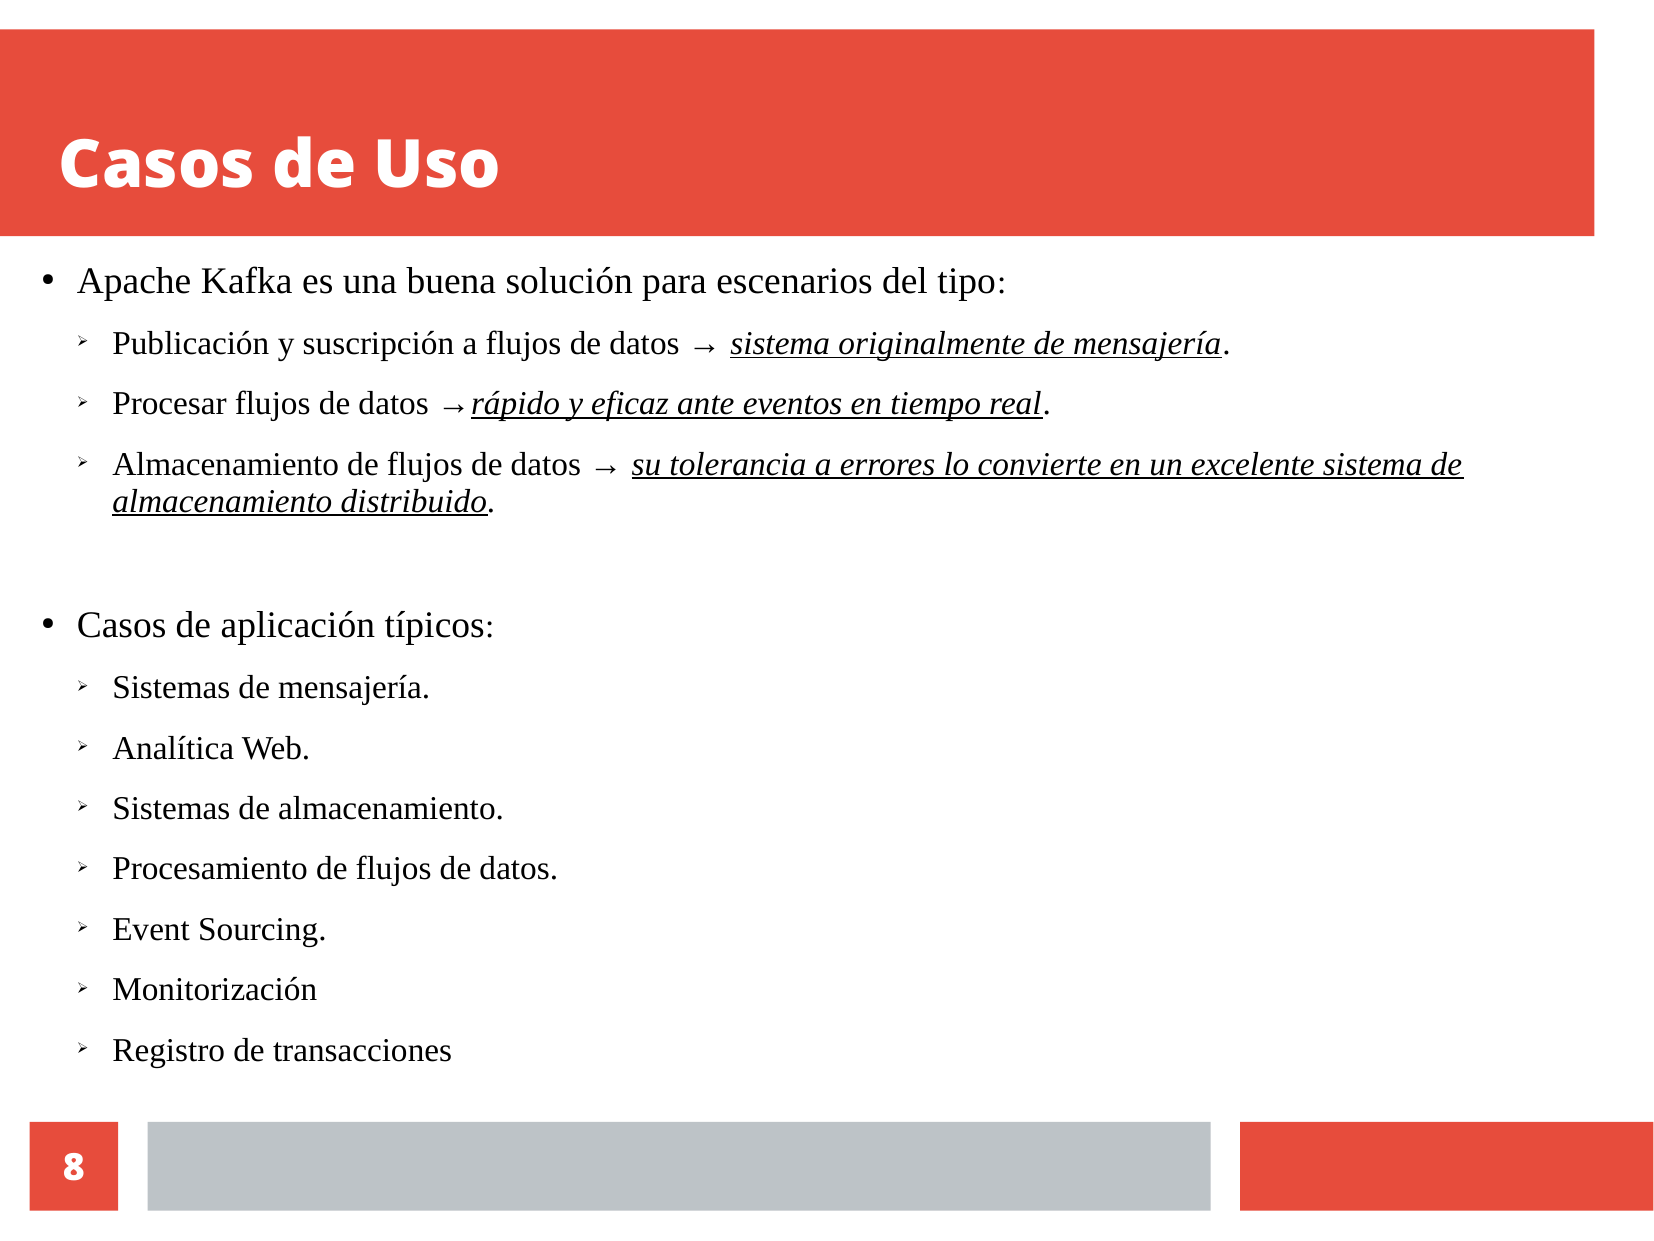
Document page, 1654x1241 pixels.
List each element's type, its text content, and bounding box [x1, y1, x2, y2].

list Apache Kafka es una buena solución para escenarios del tipo: Publicación y suscripción a flujos de datos → sistema originalmente de mensajería. Procesar flujos de datos →rápido y eficaz ante eventos en tiempo real. Almacenamiento de flujos de datos → su tolerancia a errores lo convierte en un excelente sistema de almacenamiento distribuido. Casos de aplicación típicos: Sistemas de mensajería. Analítica Web. Sistemas de almacenamiento. Procesamiento de flujos de datos. Event Sourcing. Monitorización Registro de transacciones [41, 259, 1548, 1099]
title Casos de Uso [59, 58, 1595, 207]
